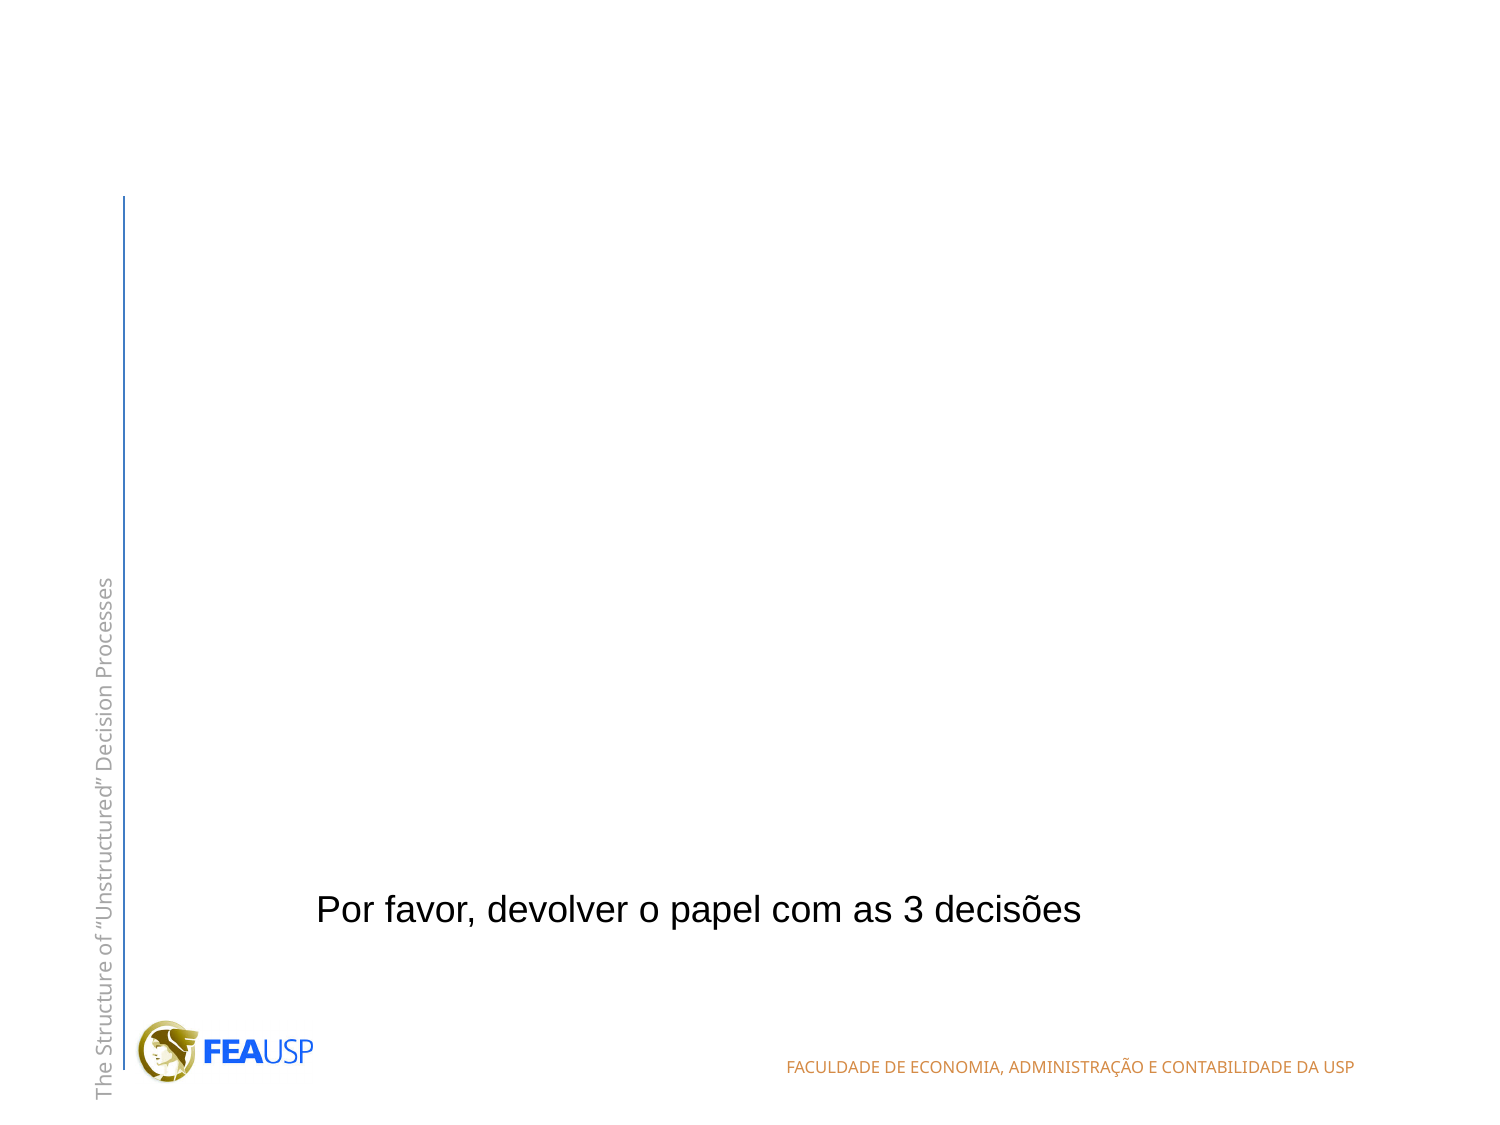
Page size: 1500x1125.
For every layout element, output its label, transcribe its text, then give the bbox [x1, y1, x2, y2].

picture [135, 1020, 313, 1084]
text_box Por favor, devolver o papel com as 3 decisões [301, 877, 1097, 935]
